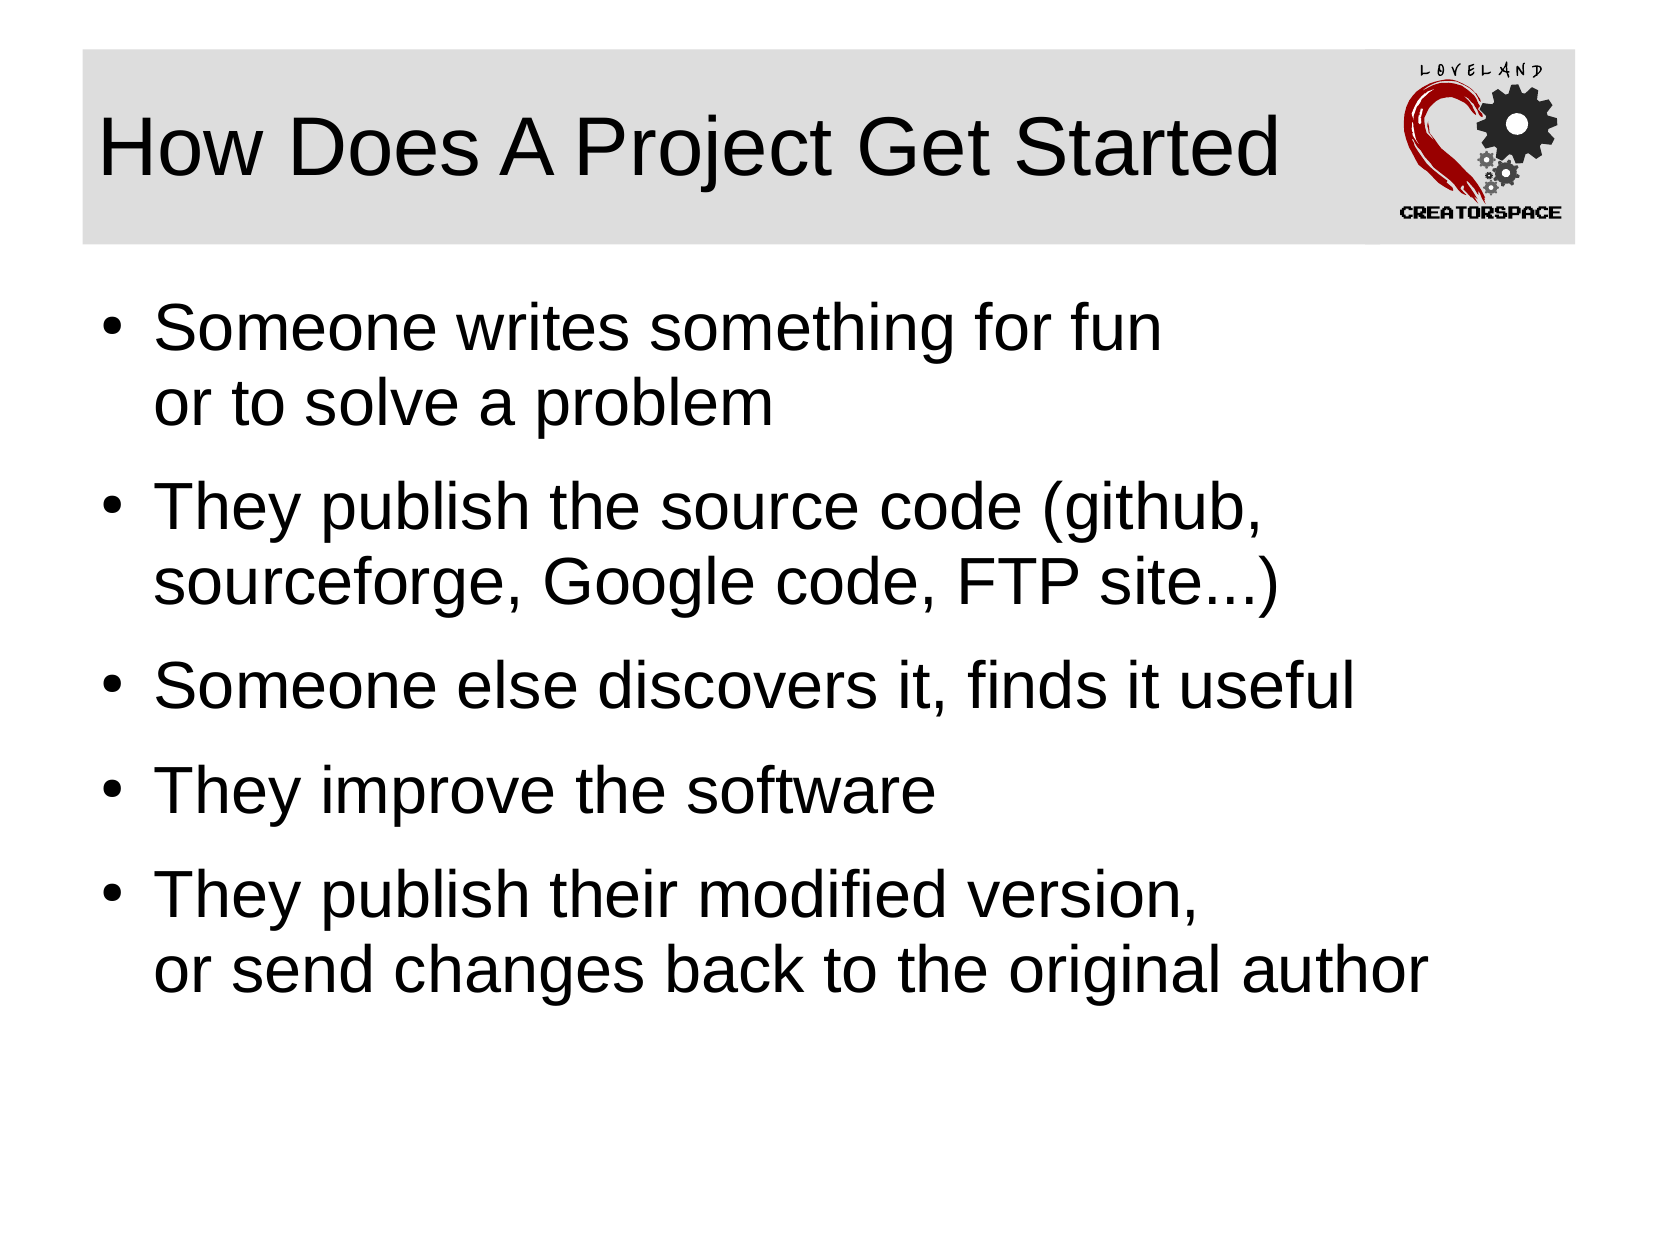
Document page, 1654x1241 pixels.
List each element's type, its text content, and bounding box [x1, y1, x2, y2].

title How Does A Project Get Started [82, 49, 1381, 245]
list Someone writes something for fun or to solve a problem They publish the source code (github, sourceforge, Google code, FTP site...) Someone else discovers it, finds it useful They improve the software They publish their modified version, or send changes back to the original author [82, 290, 1571, 1010]
